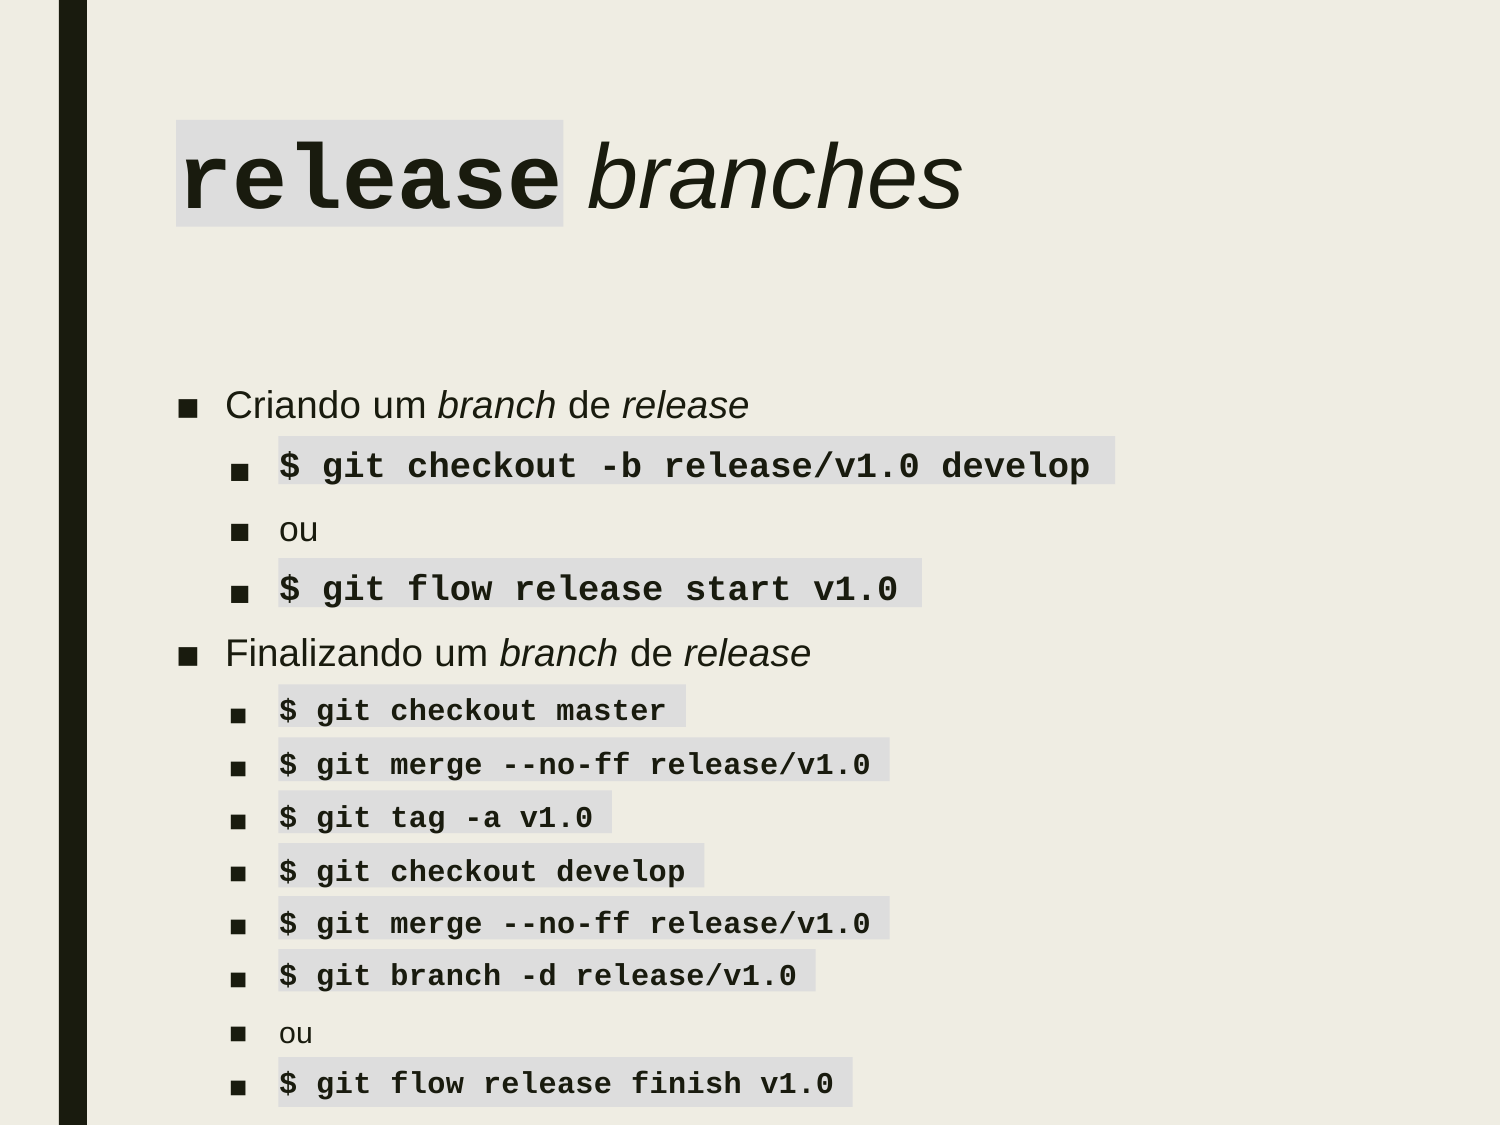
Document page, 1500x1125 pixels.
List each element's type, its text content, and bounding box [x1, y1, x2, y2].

text_box release [176, 119, 533, 227]
text_box $ git checkout -b release/v1.0 develop [278, 436, 1116, 485]
text_box $ git flow release start v1.0 [278, 558, 922, 608]
text_box ou [277, 503, 321, 549]
text_box $ git checkout master [278, 684, 686, 727]
text_box ■ ■ ■ ■ ■ ■ ■ ■ [227, 676, 248, 1105]
text_box $ git branch -d release/v1.0 [278, 949, 816, 992]
title branches [533, 114, 967, 305]
text_box Finalizando um branch de release [222, 625, 815, 675]
text_box $ git flow release finish v1.0 [277, 1060, 838, 1100]
text_box $ git merge --no-ff release/v1.0 [278, 896, 890, 940]
text_box $ git merge --no-ff release/v1.0 [278, 737, 890, 782]
text_box $ git checkout develop [278, 843, 705, 888]
text_box ■ [174, 379, 200, 428]
text_box ■ [174, 627, 200, 677]
text_box $ git tag -a v1.0 [278, 790, 612, 834]
text_box ou [277, 1010, 316, 1050]
text_box [278, 1057, 853, 1107]
text_box Criando um branch de release [222, 377, 752, 427]
text_box ■ ■ ■ [227, 427, 251, 613]
